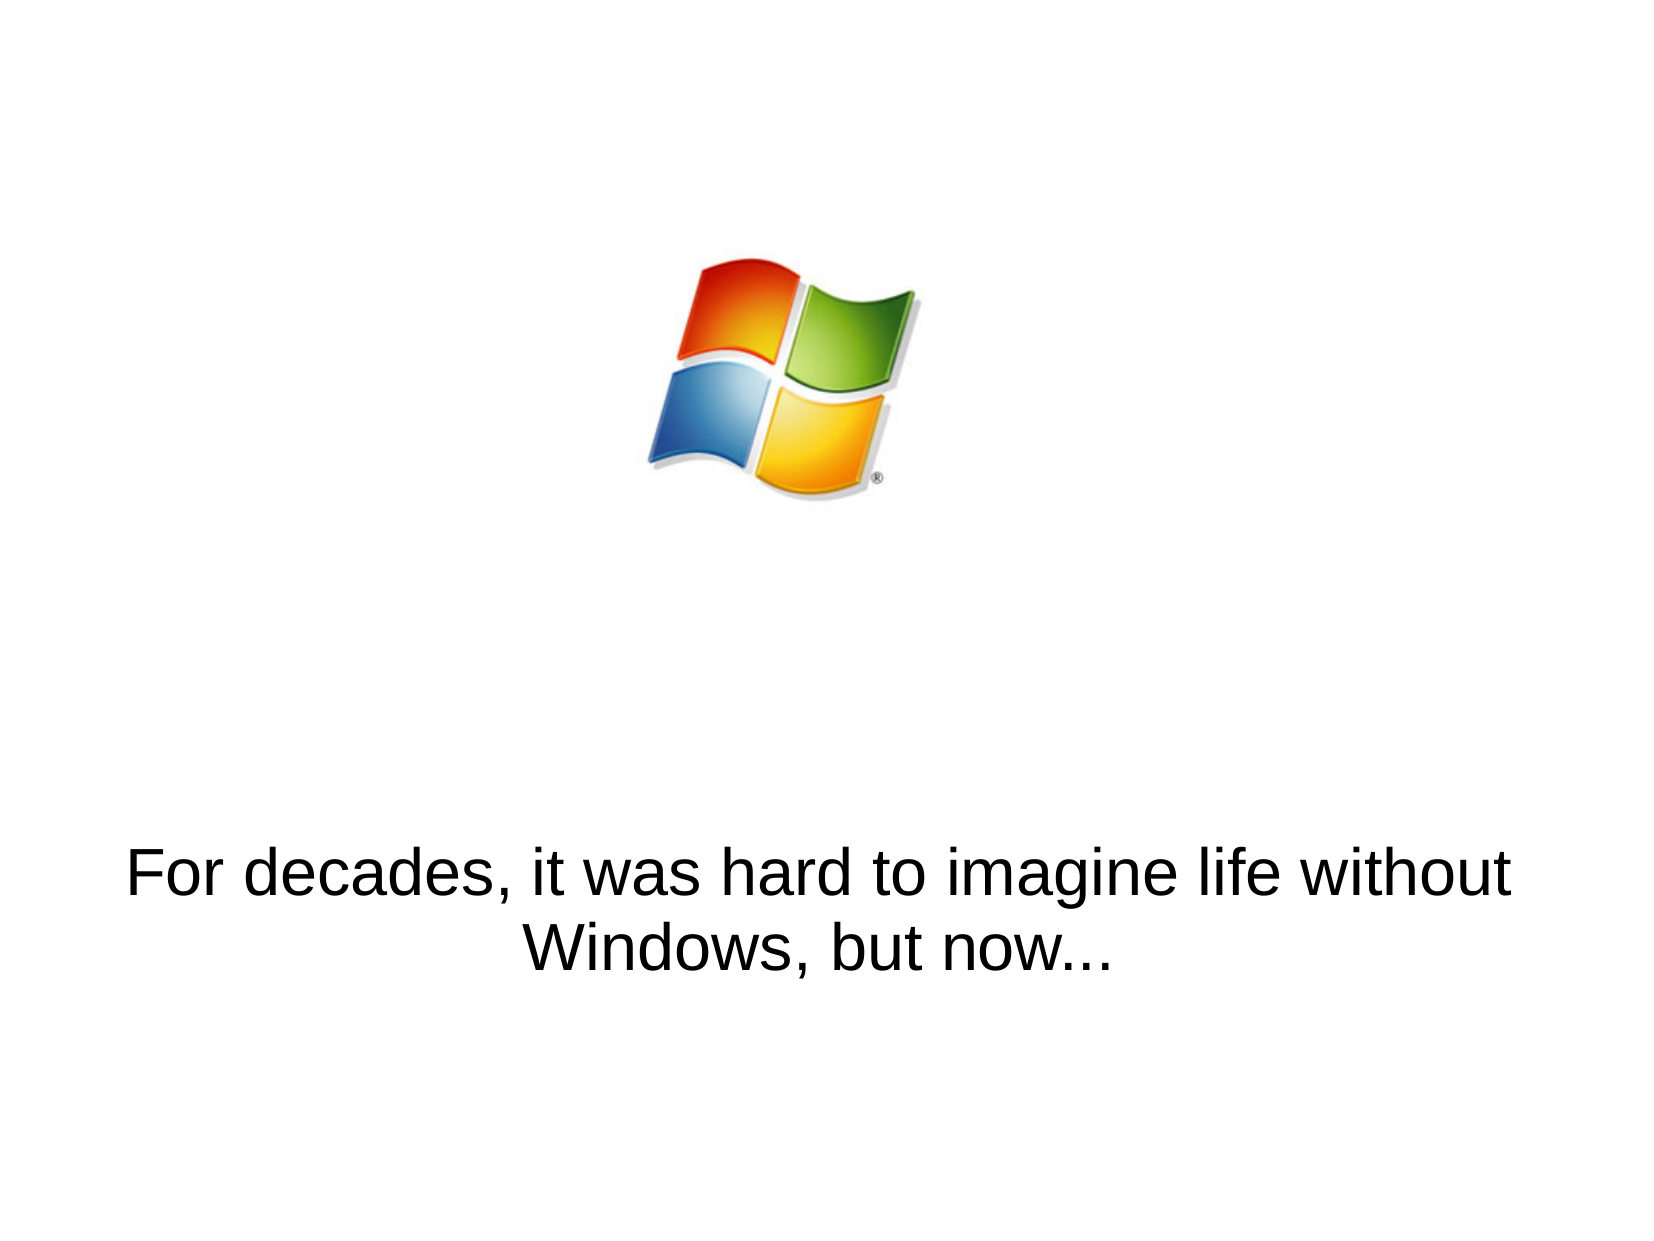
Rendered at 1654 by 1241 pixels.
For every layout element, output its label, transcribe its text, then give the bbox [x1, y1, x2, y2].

picture [625, 237, 938, 526]
title For decades, it was hard to imagine life without Windows, but now... [75, 813, 1564, 1007]
